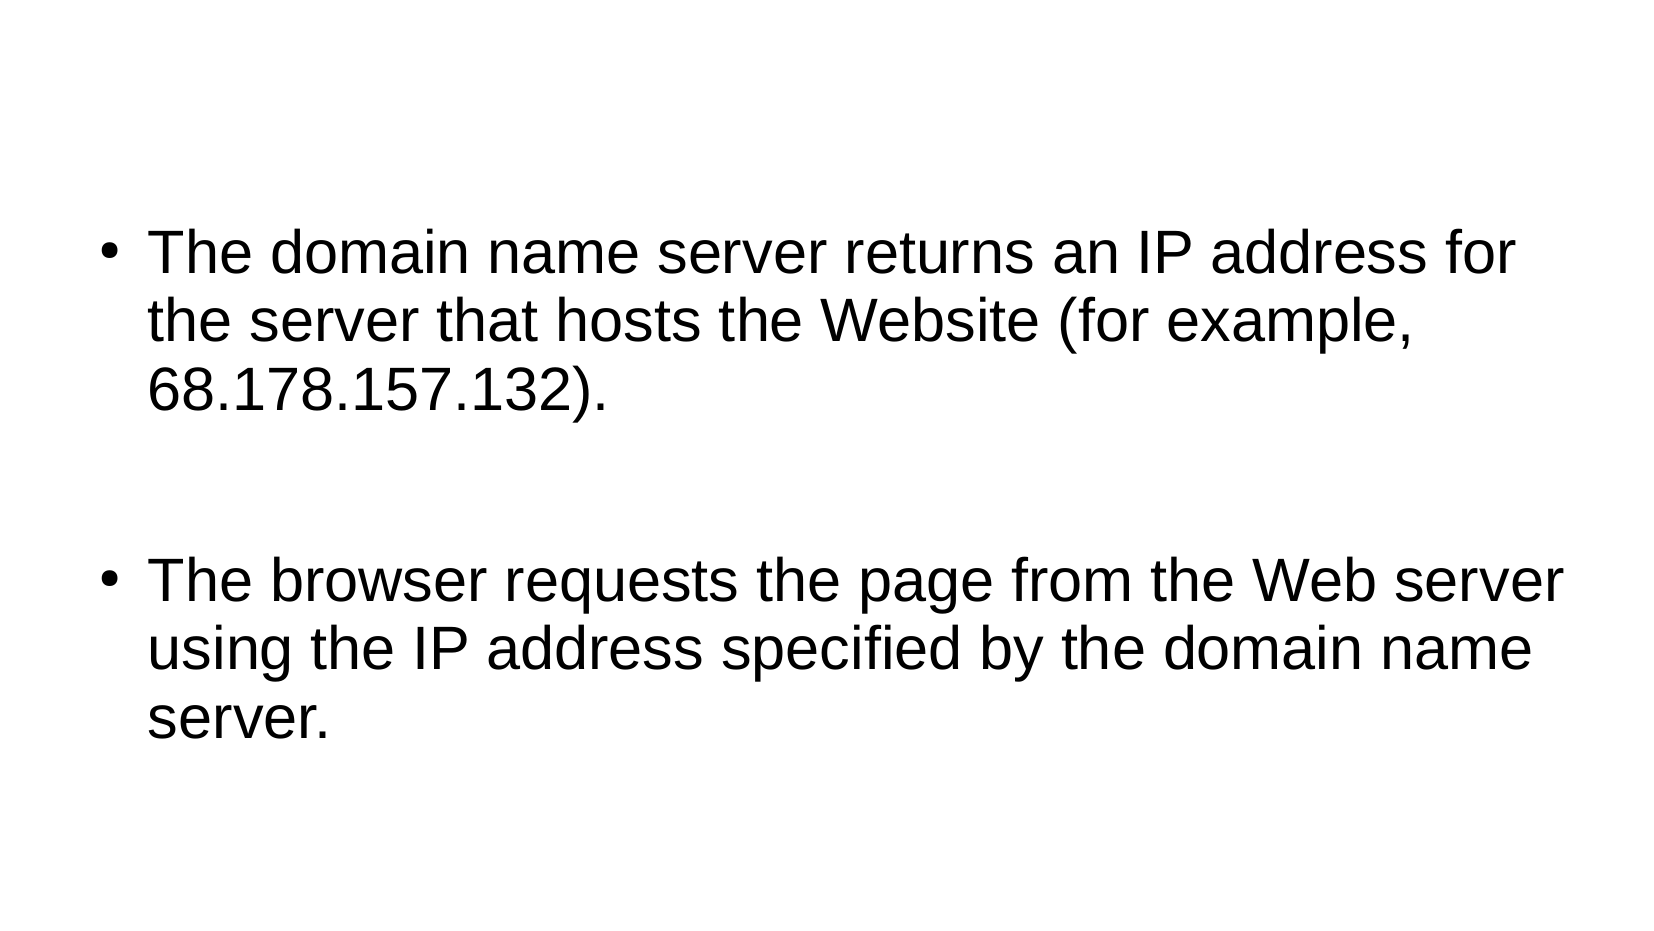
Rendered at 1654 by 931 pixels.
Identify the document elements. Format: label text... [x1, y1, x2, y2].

list The domain name server returns an IP address for the server that hosts the Website (for example, 68.178.157.132). The browser requests the page from the Web server using the IP address specified by the domain name server. [82, 217, 1571, 758]
